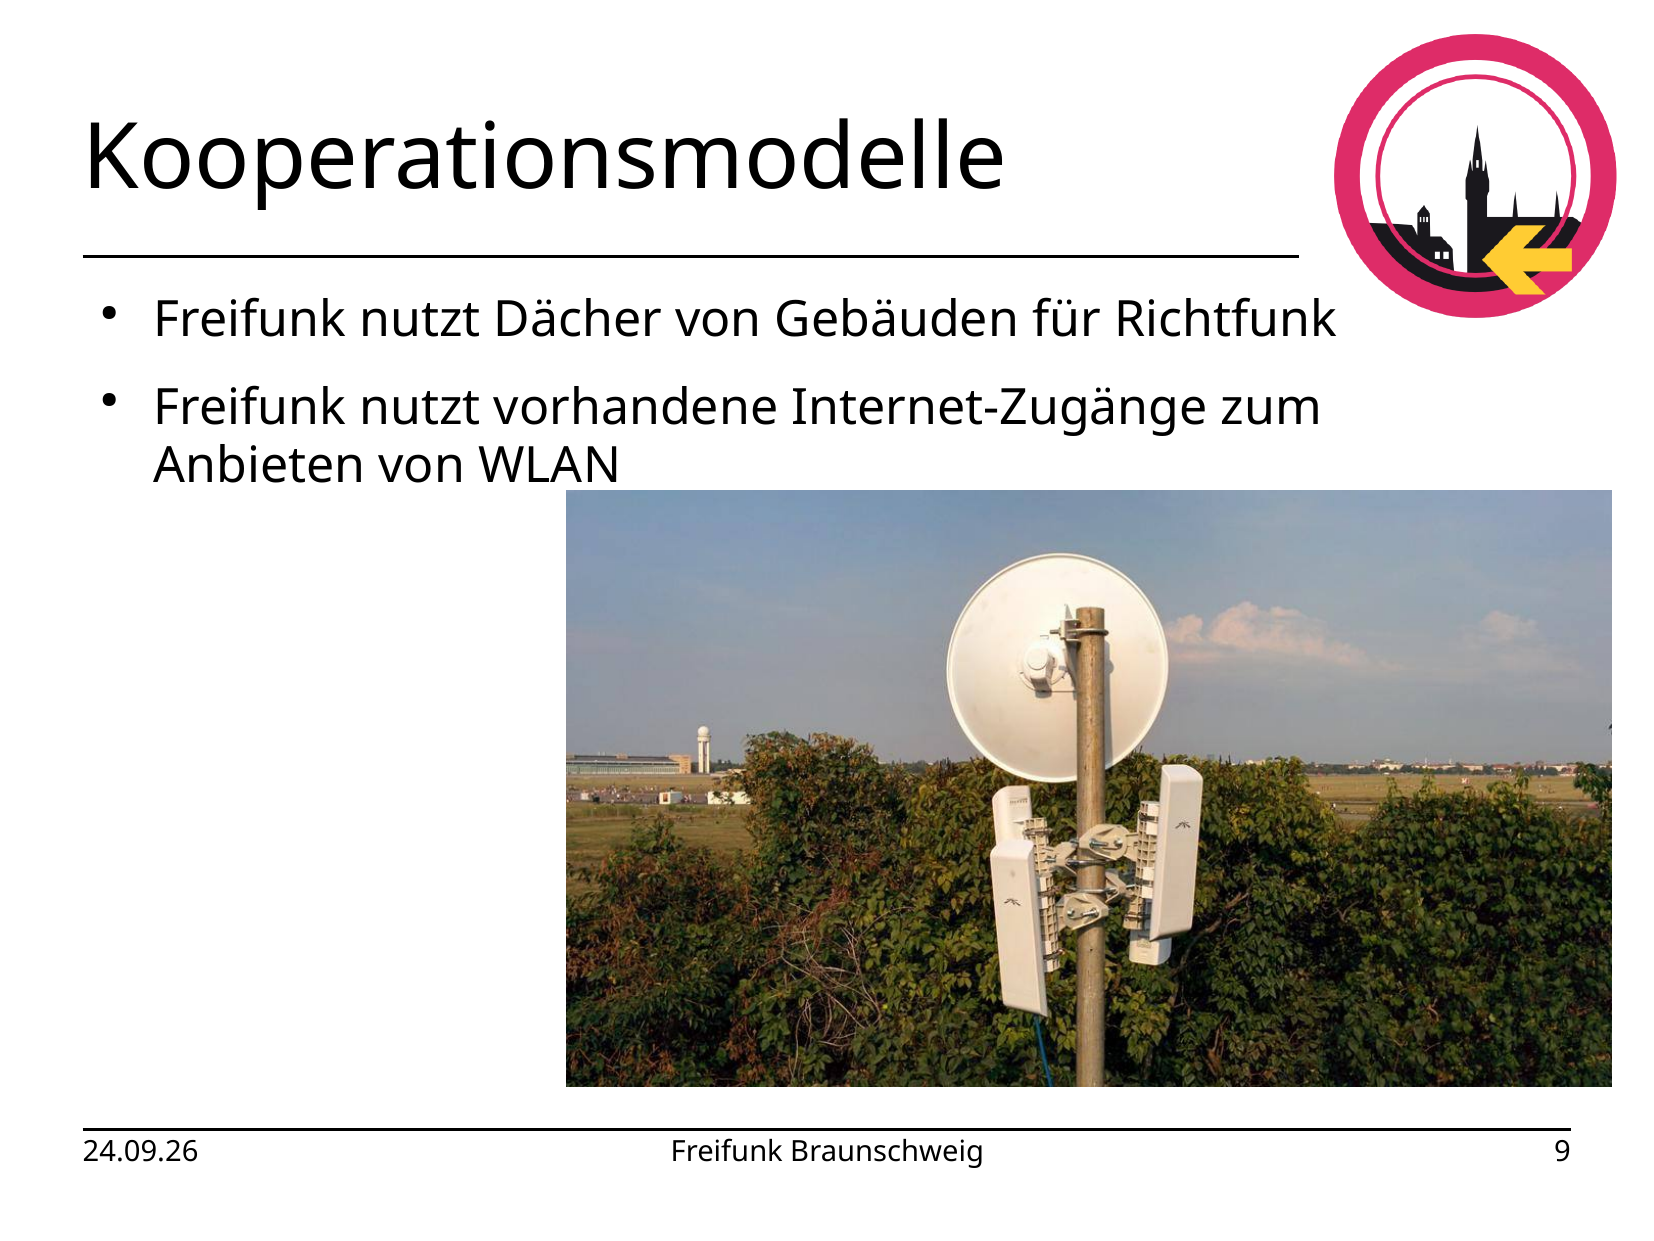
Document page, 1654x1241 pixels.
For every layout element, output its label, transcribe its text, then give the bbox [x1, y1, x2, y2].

picture [566, 490, 1612, 1087]
title Kooperationsmodelle [82, 49, 1300, 257]
picture [1331, 32, 1619, 319]
list Freifunk nutzt Dächer von Gebäuden für Richtfunk Freifunk nutzt vorhandene Internet-Zugänge zum Anbieten von WLAN [82, 290, 1538, 1010]
